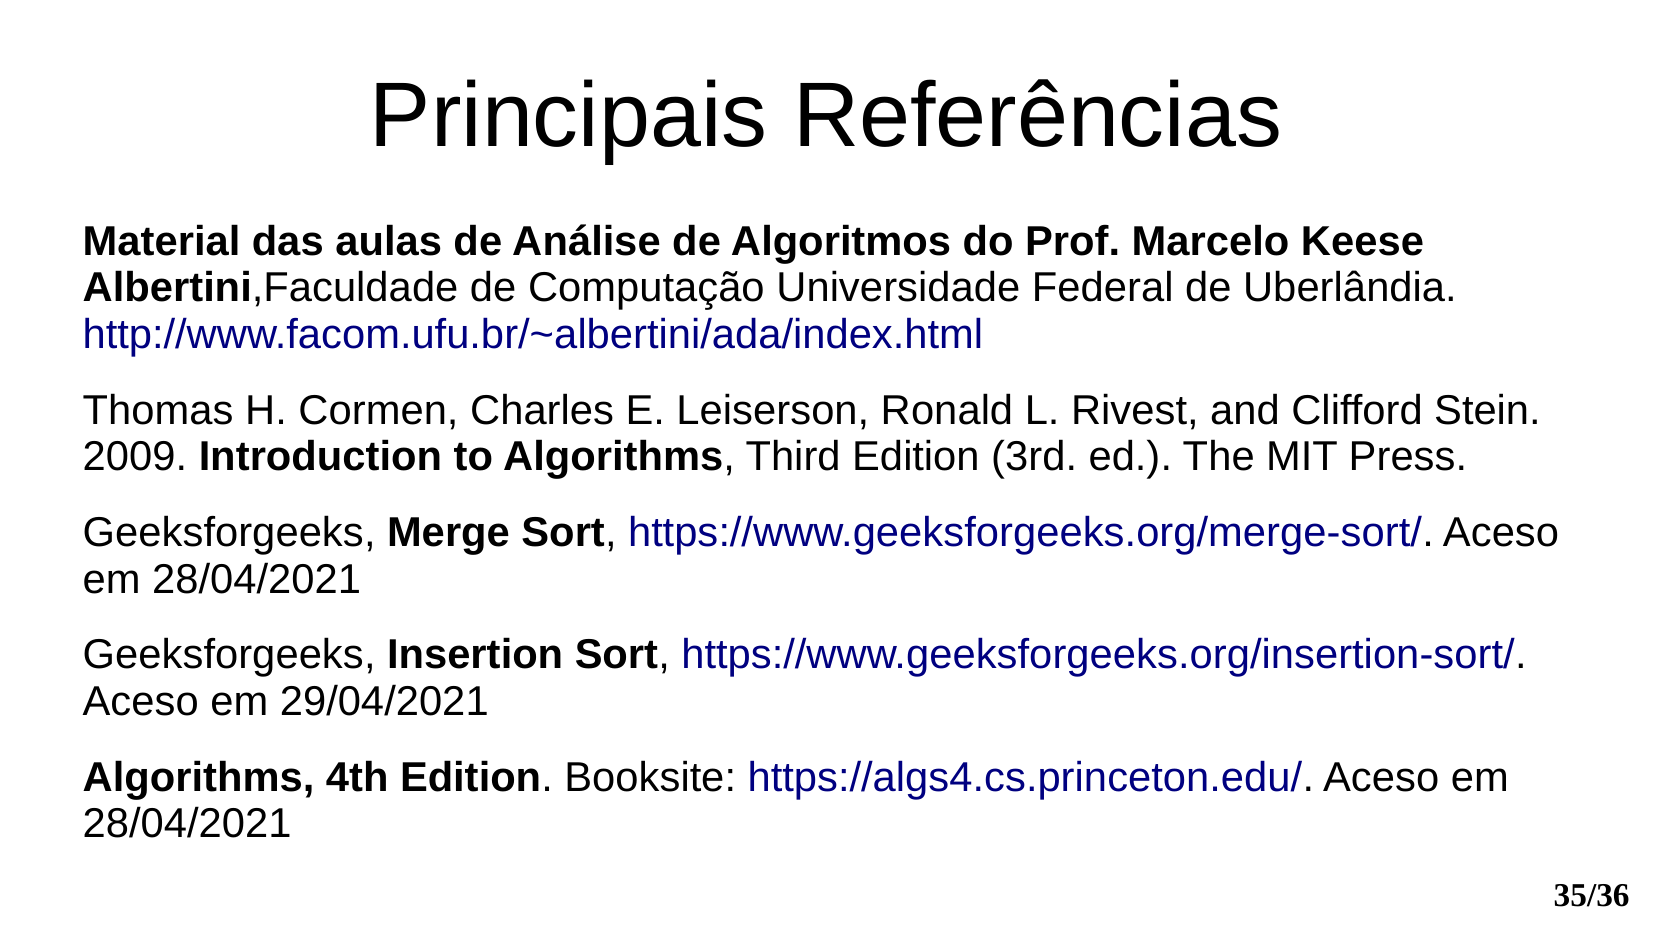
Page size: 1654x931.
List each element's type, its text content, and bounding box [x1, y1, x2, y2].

list Material das aulas de Análise de Algoritmos do Prof. Marcelo Keese Albertini,Faculdade de Computação Universidade Federal de Uberlândia. http://www.facom.ufu.br/~albertini/ada/index.html Thomas H. Cormen, Charles E. Leiserson, Ronald L. Rivest, and Clifford Stein. 2009. Introduction to Algorithms, Third Edition (3rd. ed.). The MIT Press. Geeksforgeeks, Merge Sort, https://www.geeksforgeeks.org/merge-sort/. Aceso em 28/04/2021 Geeksforgeeks, Insertion Sort, https://www.geeksforgeeks.org/insertion-sort/. Aceso em 29/04/2021 Algorithms, 4th Edition. Booksite: https://algs4.cs.princeton.edu/. Aceso em 28/04/2021 [82, 217, 1571, 757]
title Principais Referências [82, 37, 1571, 193]
